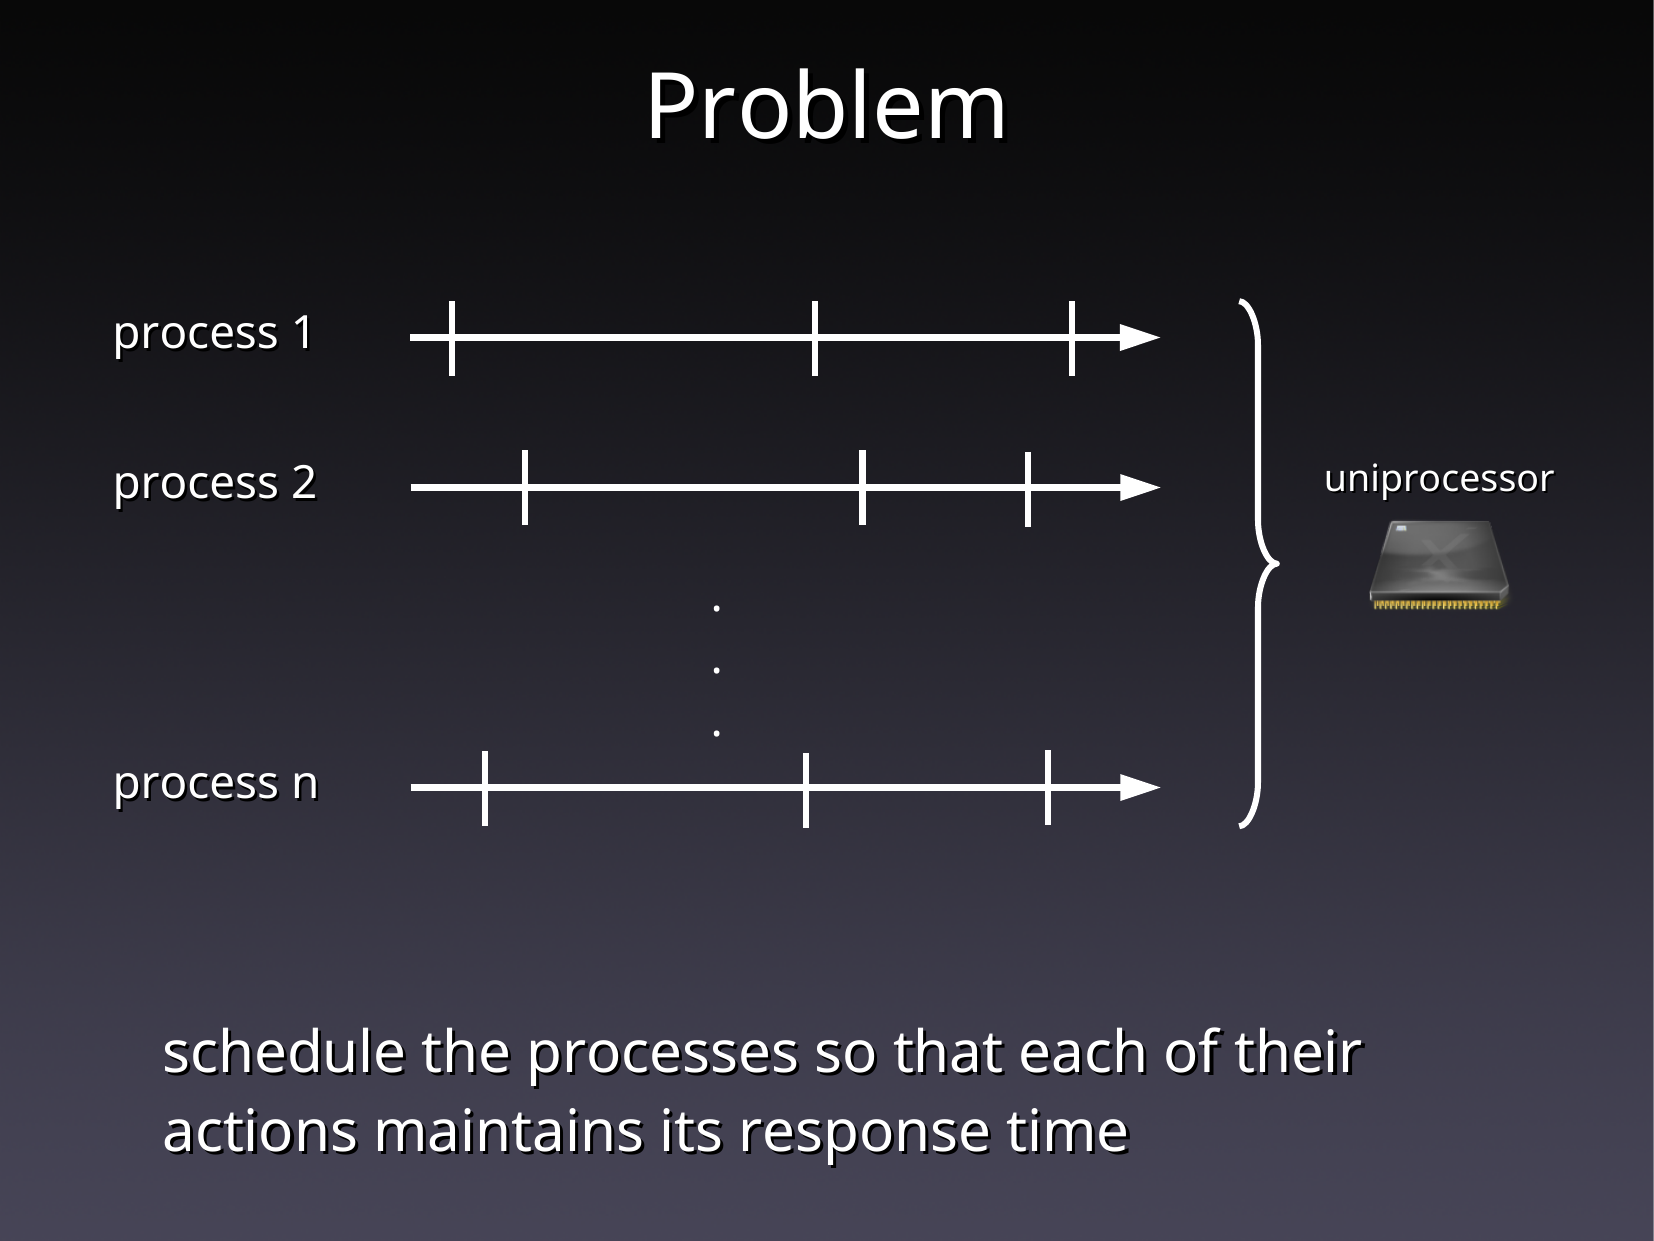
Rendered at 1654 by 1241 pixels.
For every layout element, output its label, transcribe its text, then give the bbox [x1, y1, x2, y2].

text_box uniprocessor [1302, 451, 1577, 503]
text_box . . . [710, 562, 749, 748]
text_box schedule the processes so that each of their actions maintains its response time [162, 1009, 1323, 1166]
title Problem [120, 0, 1533, 208]
text_box process 2 [112, 450, 338, 512]
picture [0, 0, 1654, 1241]
text_box process n [112, 750, 373, 812]
text_box process 1 [112, 300, 338, 362]
